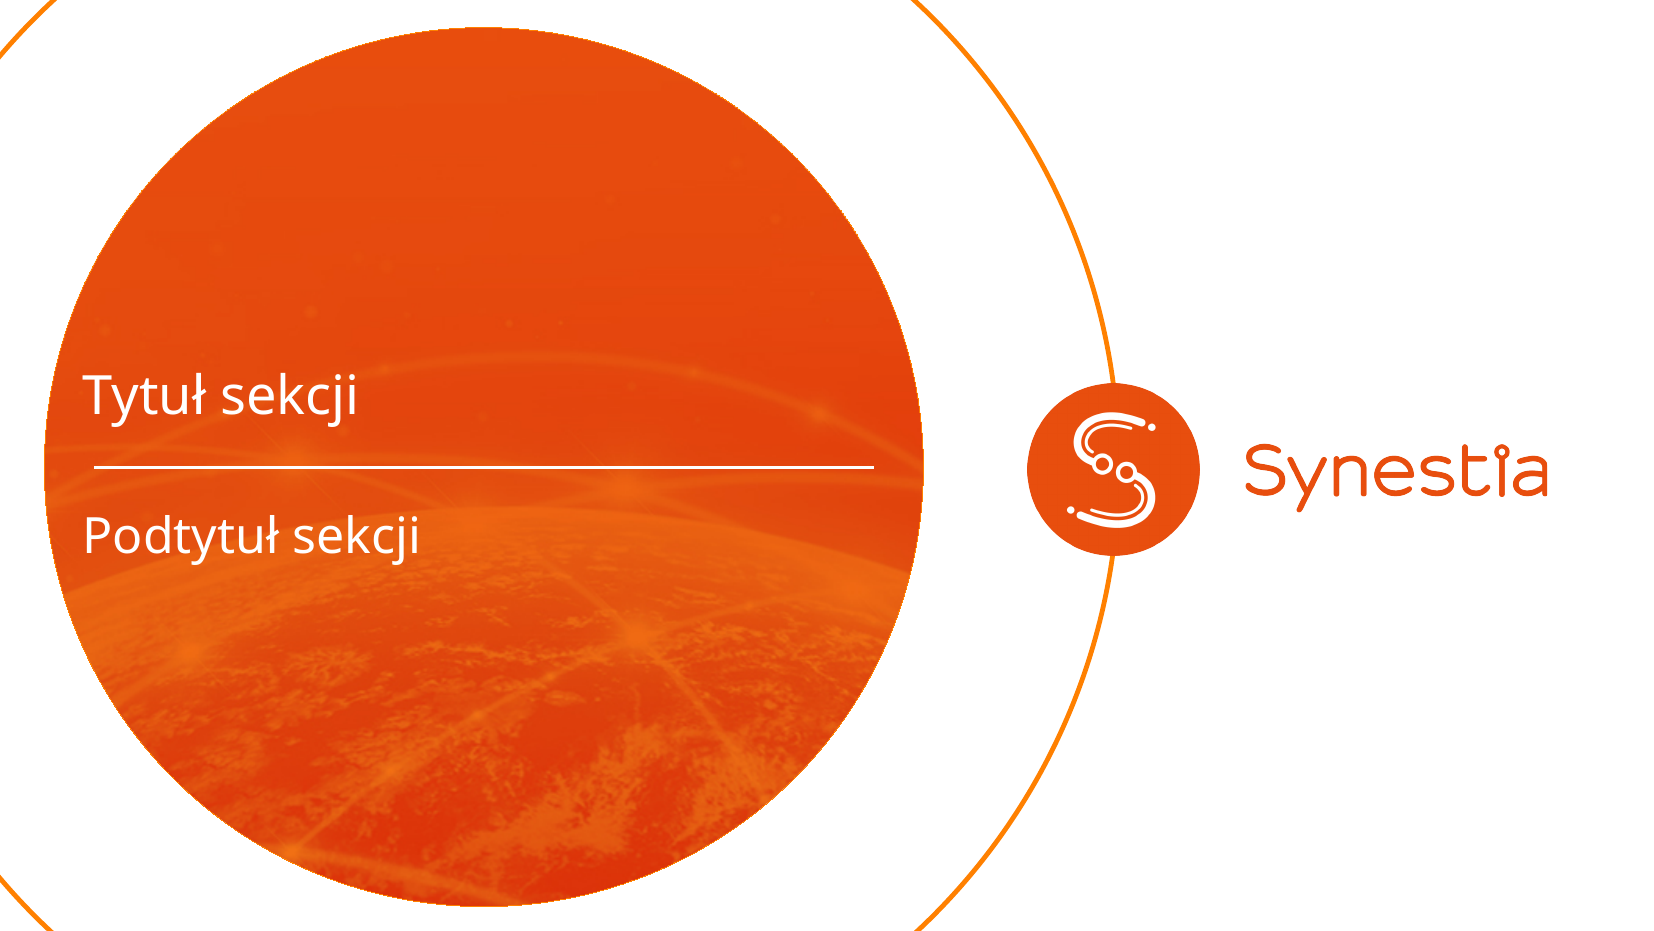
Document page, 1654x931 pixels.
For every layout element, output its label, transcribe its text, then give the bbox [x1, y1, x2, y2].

picture [1027, 383, 1548, 556]
title Tytuł sekcji [82, 265, 934, 432]
picture [44, 291, 924, 666]
picture [233, 827, 735, 906]
picture [94, 27, 874, 265]
list Podtytuł sekcji [82, 499, 875, 827]
